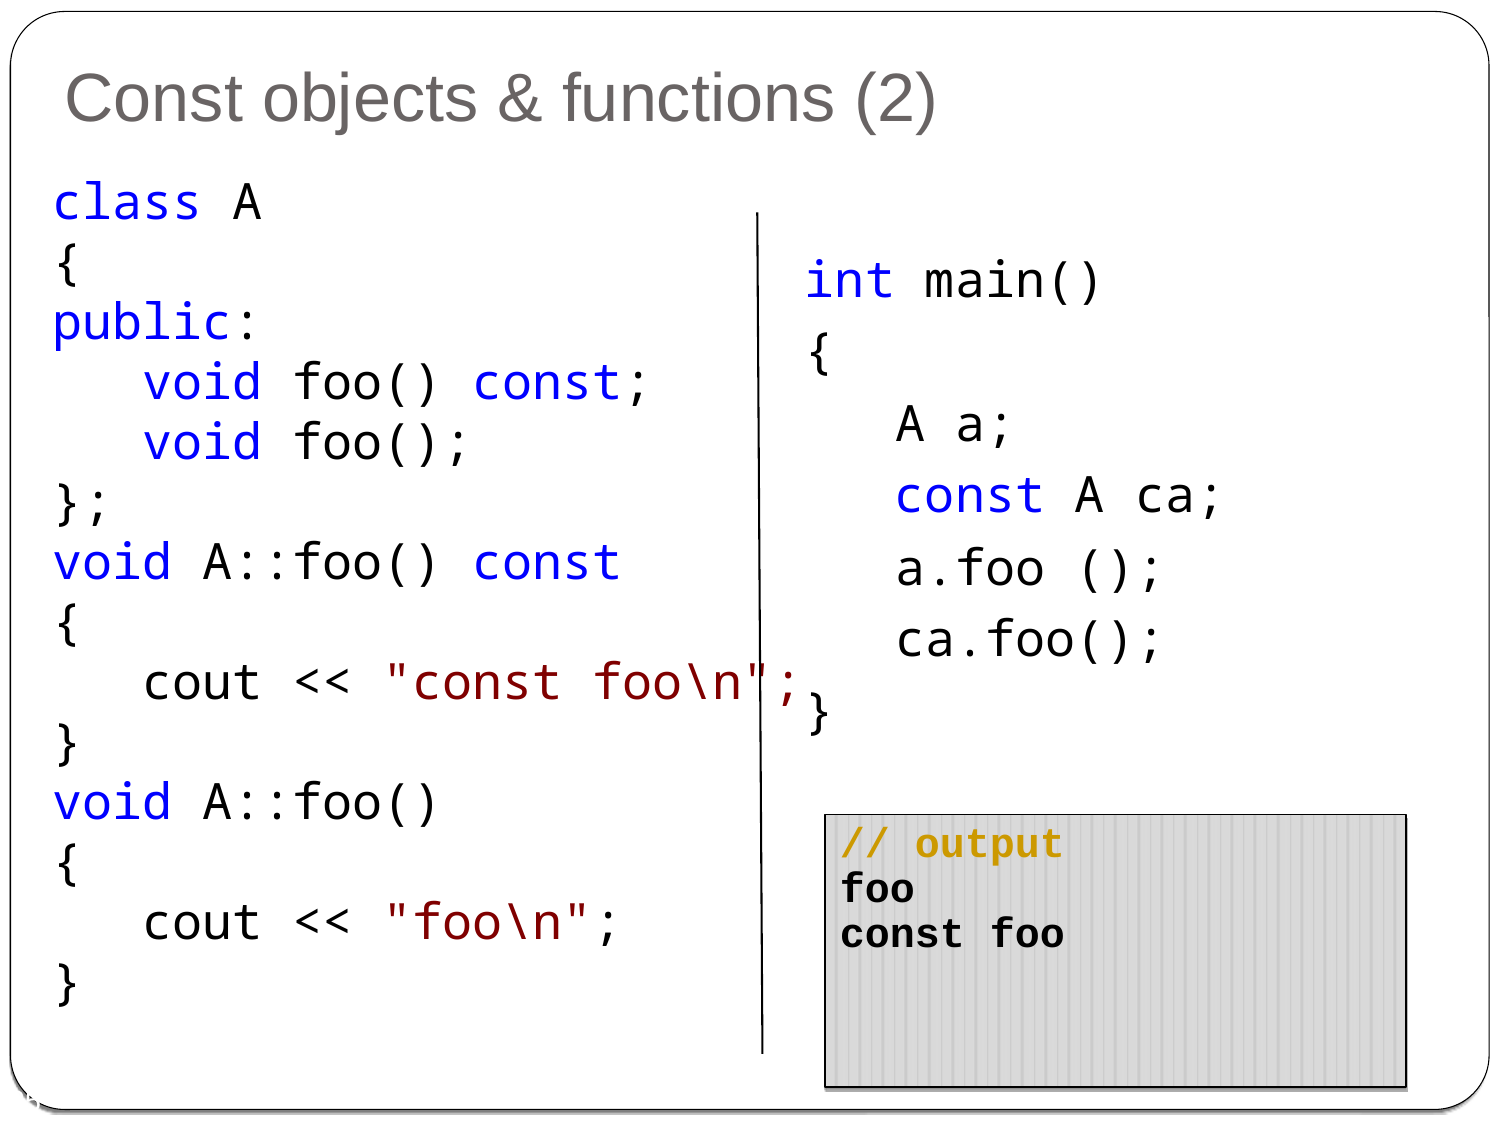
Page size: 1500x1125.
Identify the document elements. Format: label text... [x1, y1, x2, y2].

list class A { public: void foo() const; void foo(); }; void A::foo() const { cout << "const foo\n"; } void A::foo() { cout << "foo\n"; } [37, 162, 1463, 1088]
text_box int main() { A a; const A ca; a.foo (); ca.foo(); } [774, 212, 1468, 1110]
slide_number <number> [0, 1074, 50, 1125]
title Const objects & functions (2) [50, 45, 1450, 150]
text_box // output foo const foo [825, 814, 1407, 1087]
